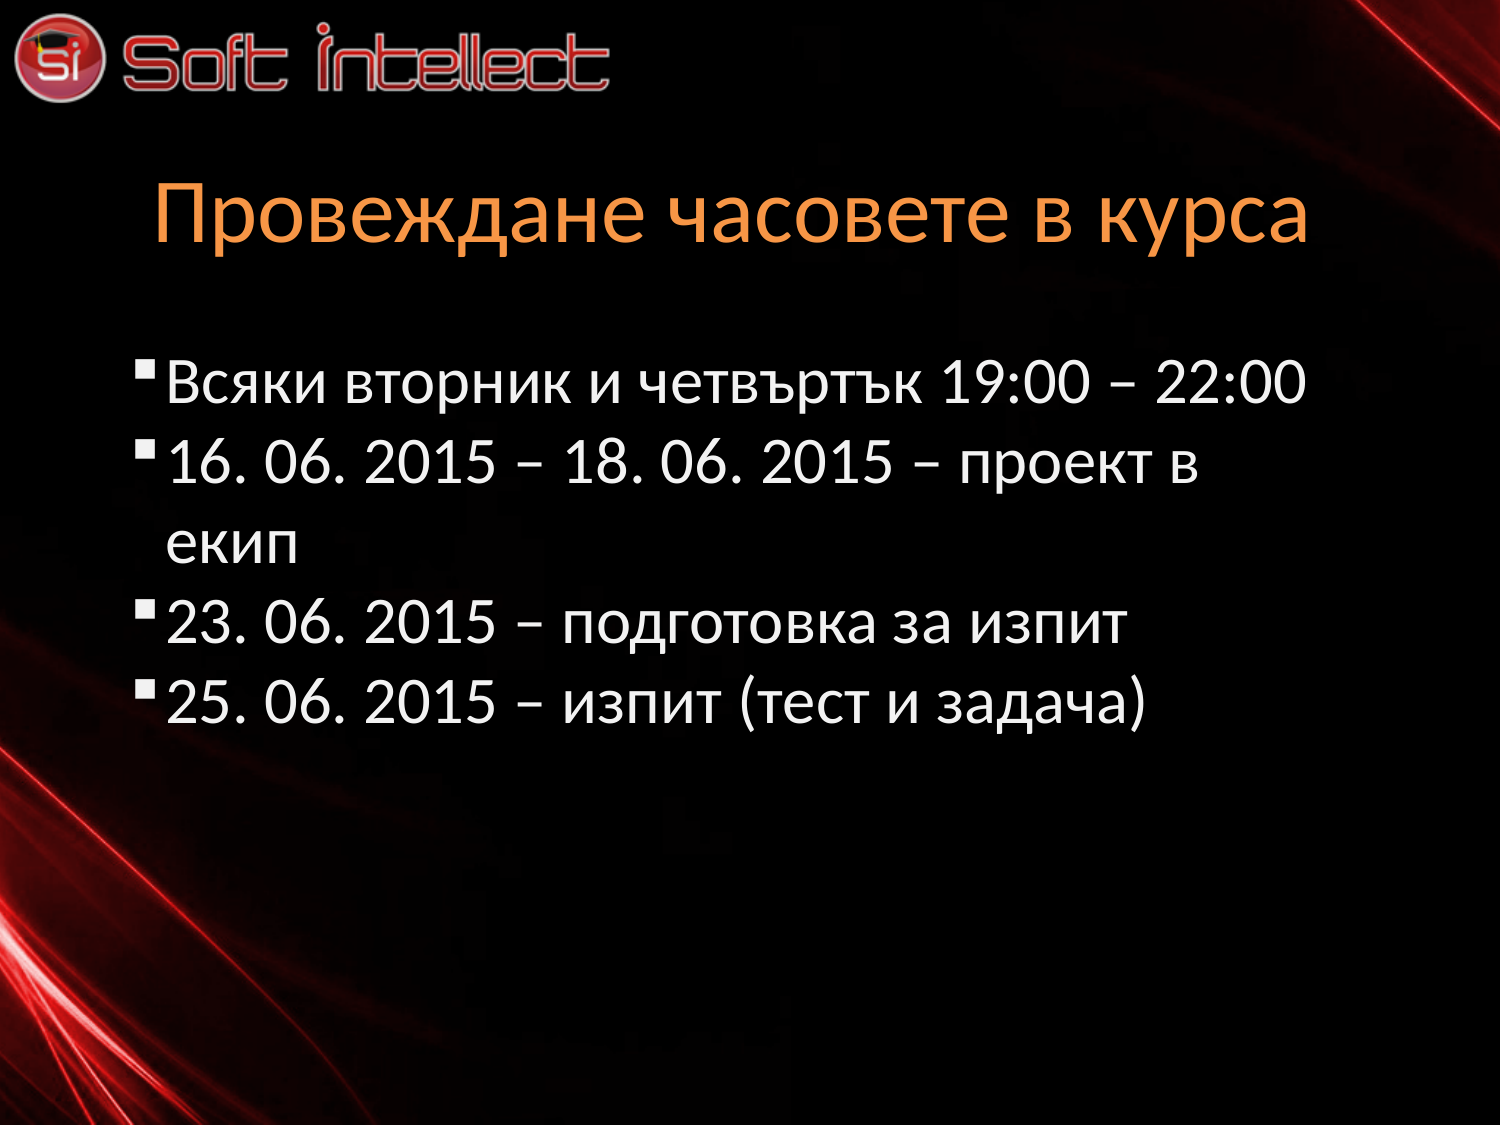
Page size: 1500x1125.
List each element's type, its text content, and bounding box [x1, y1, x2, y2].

text_box Всяки вторник и четвъртък 19:00 – 22:00 16. 06. 2015 – 18. 06. 2015 – проект в екип 23. 06. 2015 – подготовка за изпит 25. 06. 2015 – изпит (тест и задача) [114, 329, 1365, 1073]
picture [0, 0, 1500, 1125]
text_box Провеждане часовете в курса [137, 112, 1488, 300]
